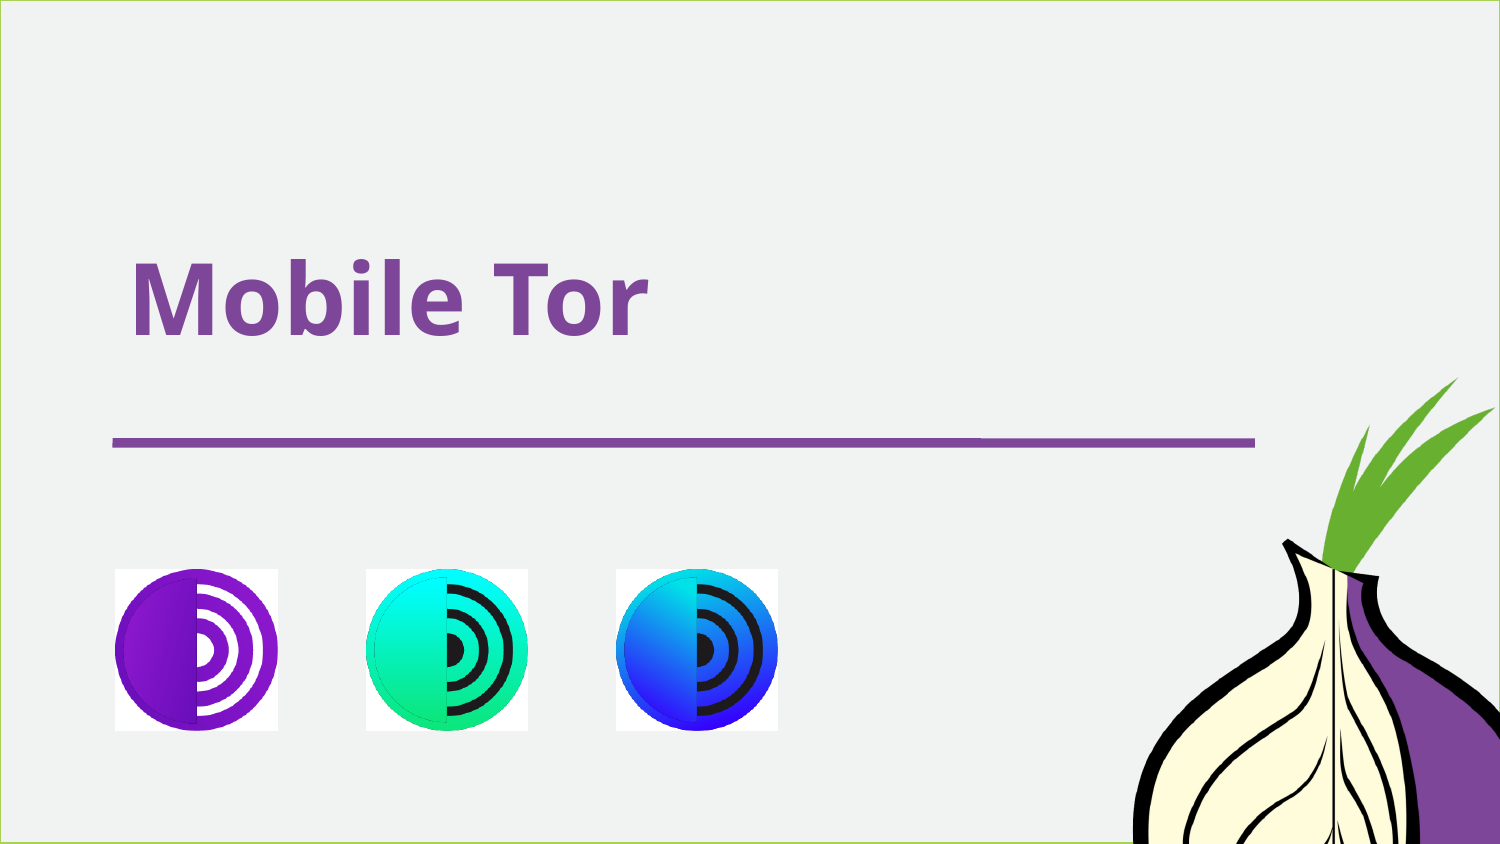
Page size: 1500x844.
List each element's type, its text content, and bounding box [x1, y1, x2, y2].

picture [366, 569, 528, 731]
picture [115, 569, 278, 731]
picture [616, 569, 778, 731]
text_box Mobile Tor [112, 148, 1387, 443]
picture [1122, 377, 1500, 844]
